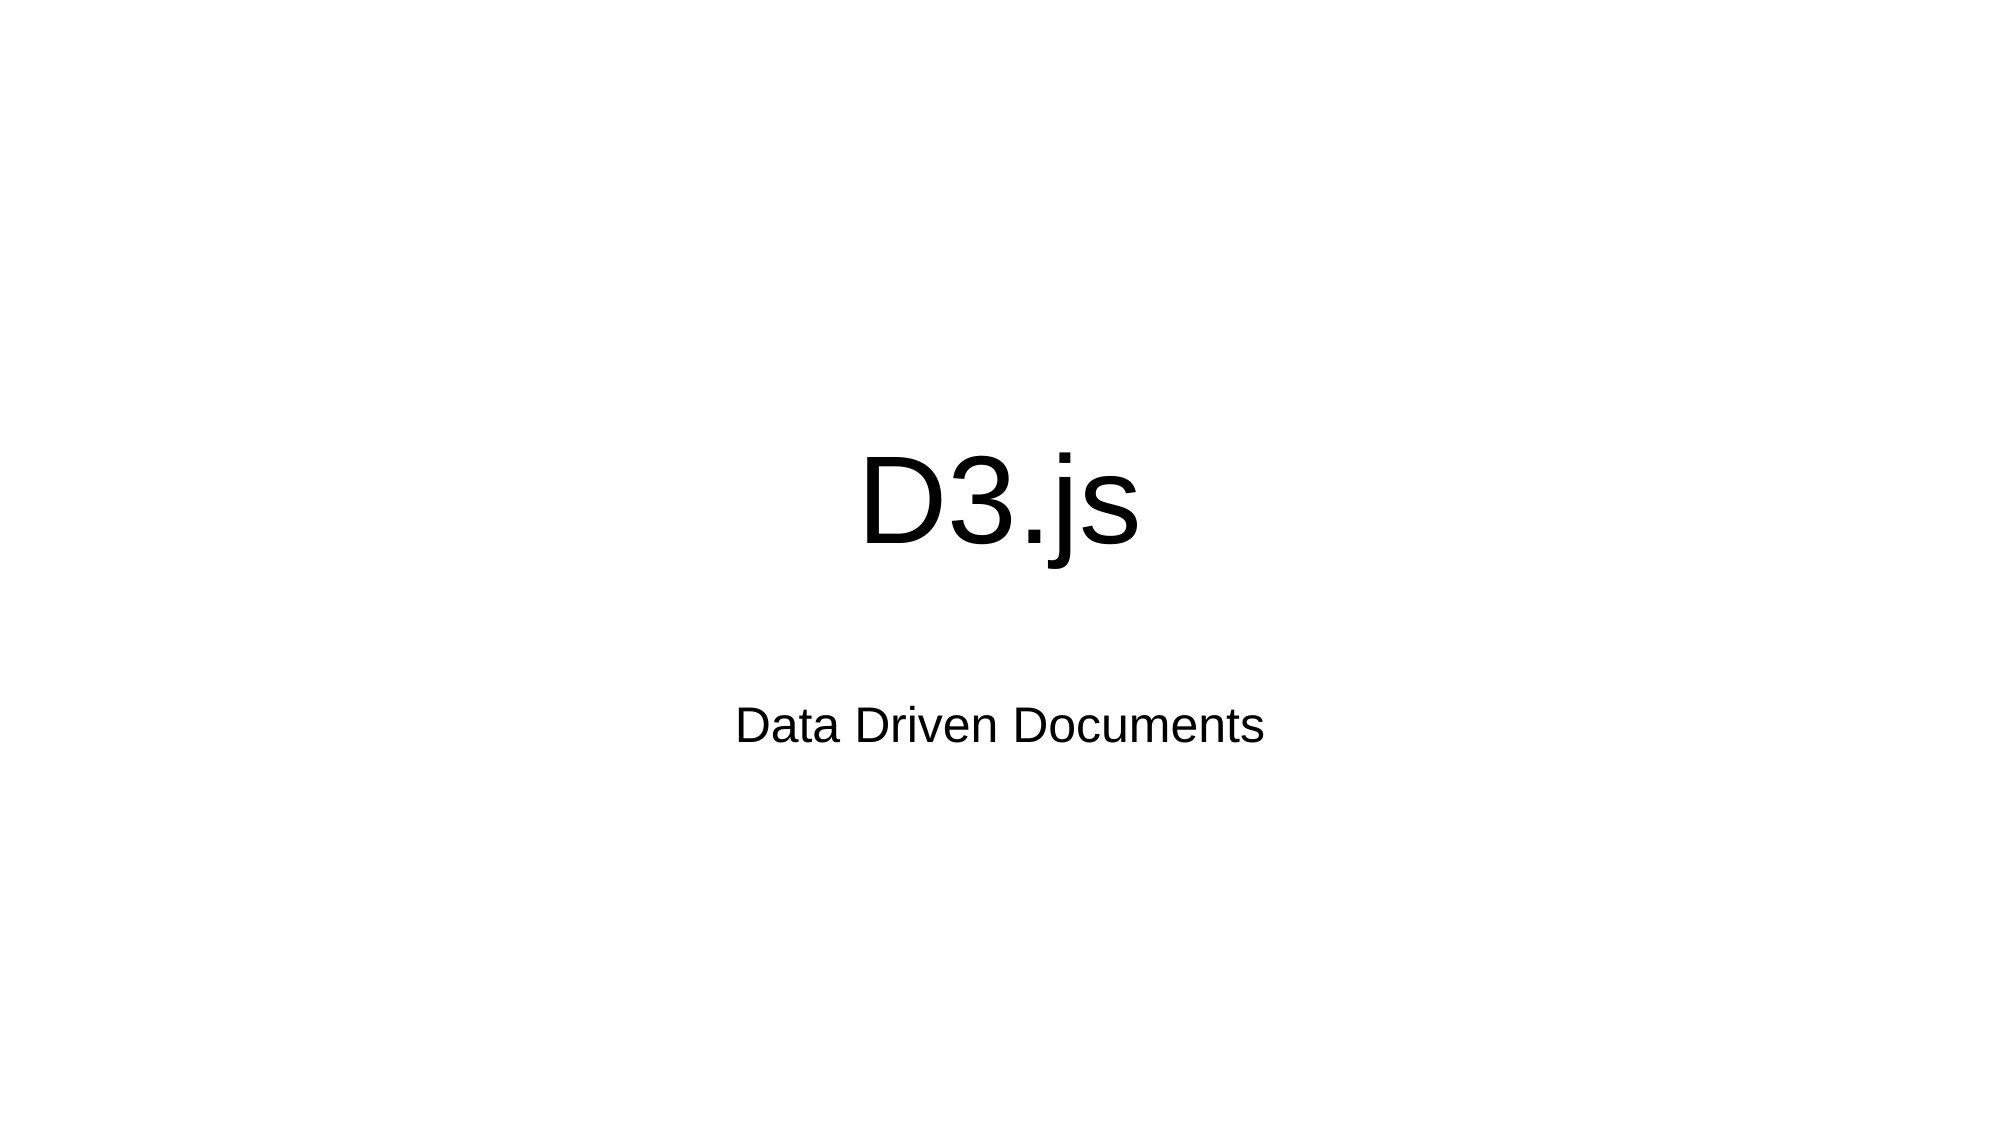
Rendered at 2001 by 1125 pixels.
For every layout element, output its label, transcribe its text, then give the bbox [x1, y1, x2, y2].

title D3.js [250, 184, 1751, 576]
subtitle Data Driven Documents [250, 591, 1751, 863]
